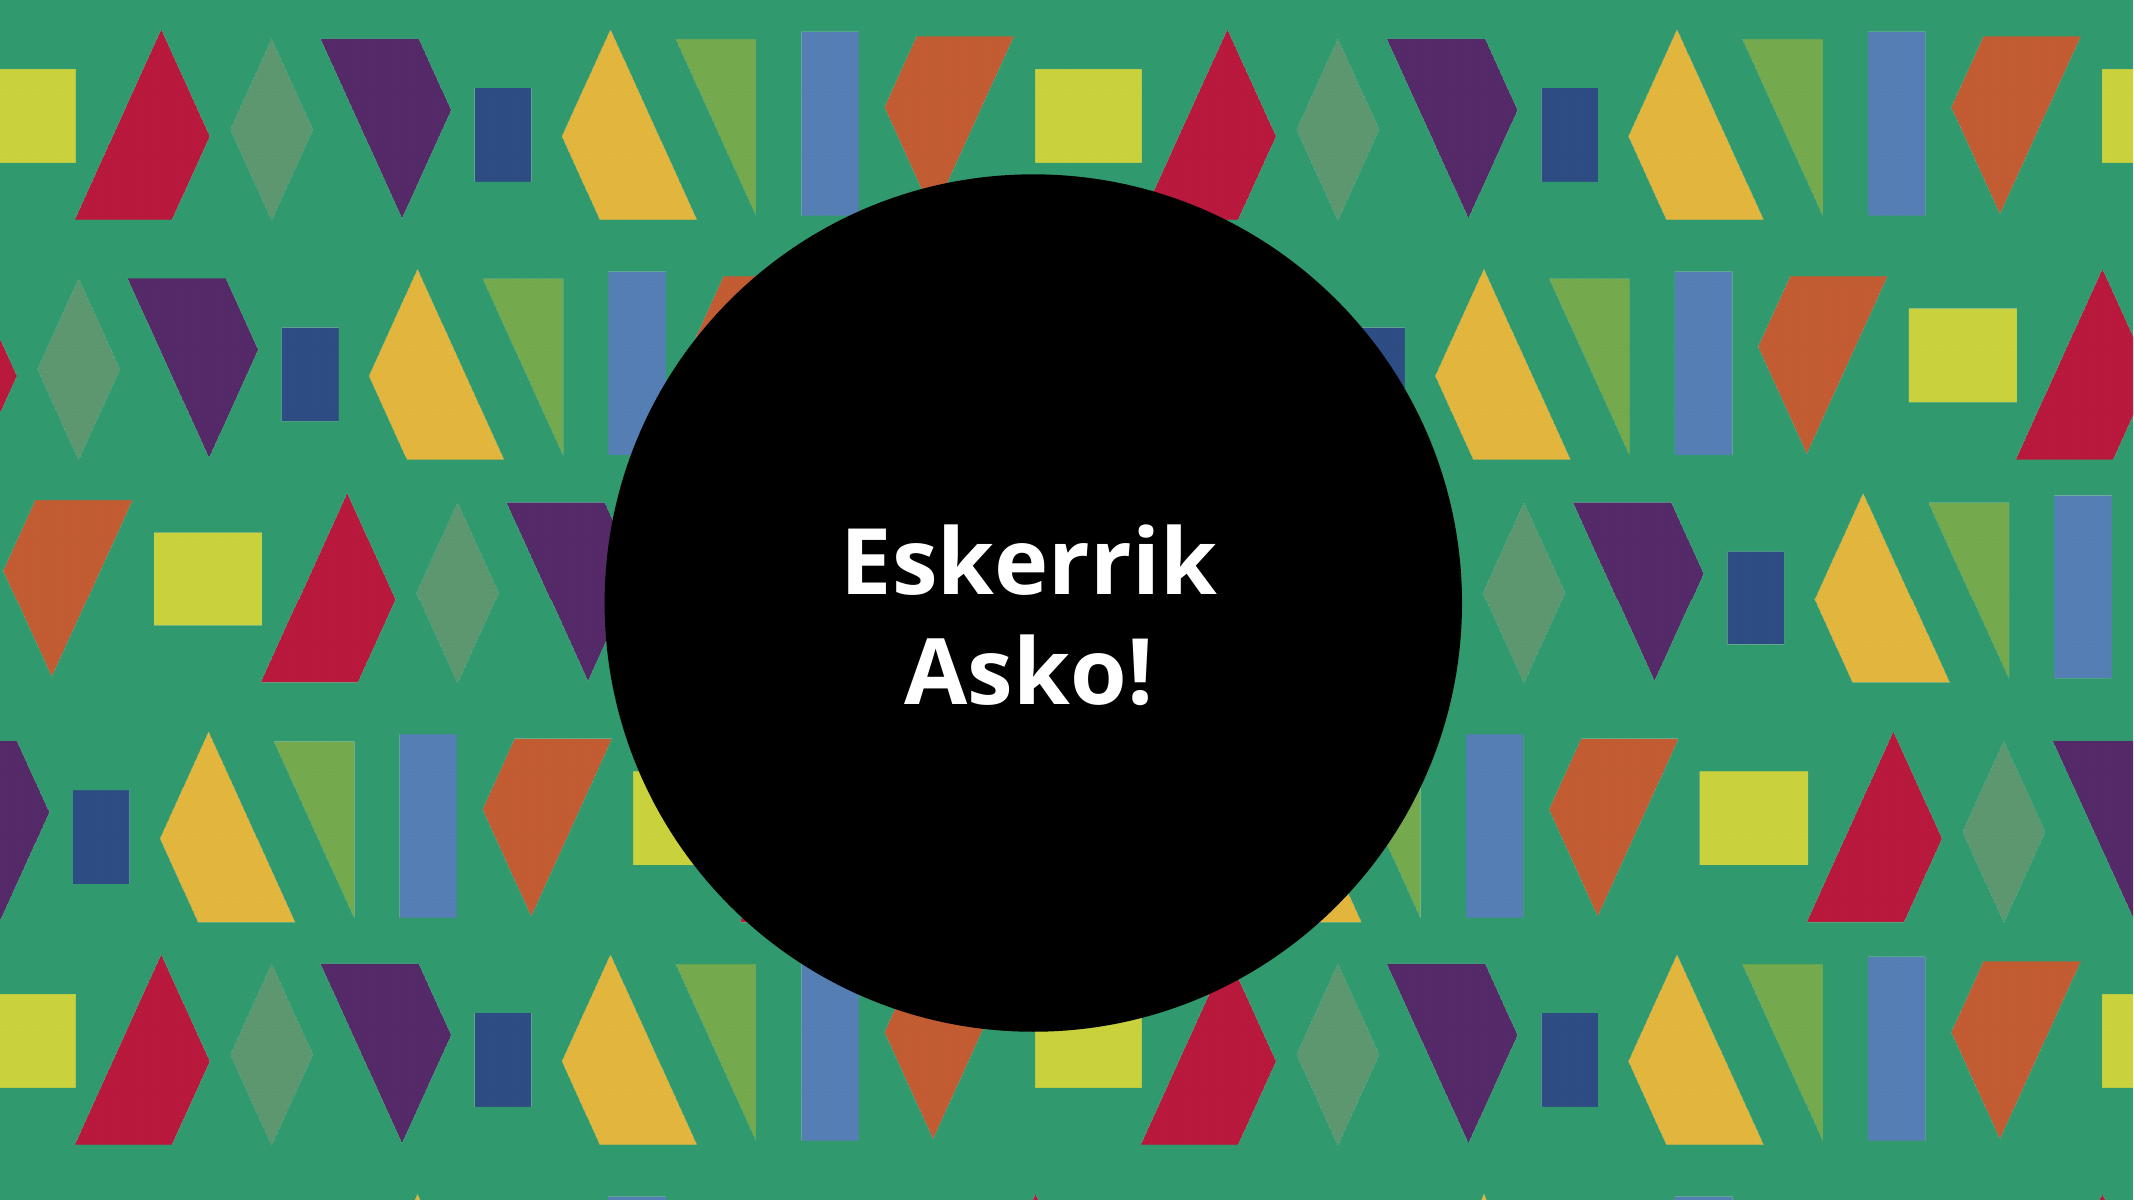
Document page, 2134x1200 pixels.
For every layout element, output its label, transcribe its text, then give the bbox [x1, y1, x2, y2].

picture [0, 0, 2134, 1200]
title Eskerrik Asko! [729, 337, 1330, 888]
